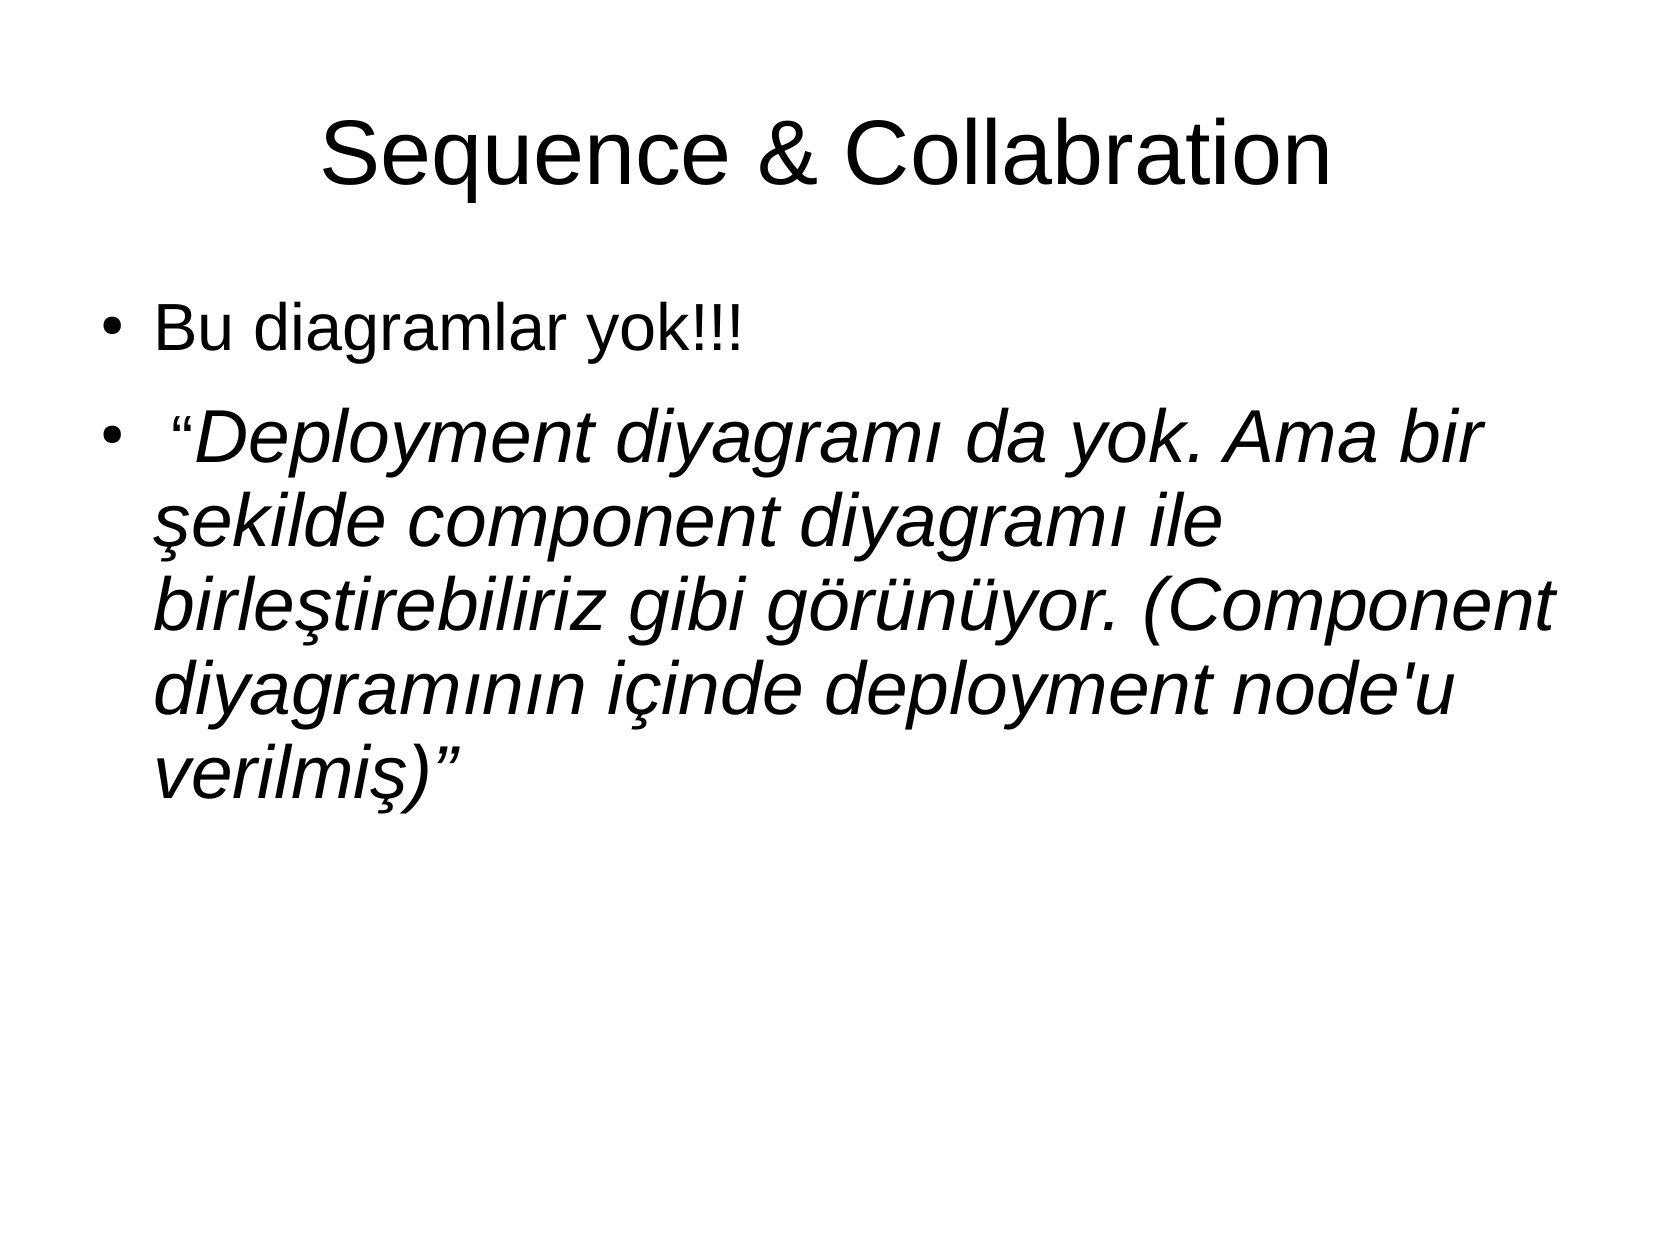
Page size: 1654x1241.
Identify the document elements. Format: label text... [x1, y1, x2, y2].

title Sequence & Collabration [82, 49, 1571, 257]
list Bu diagramlar yok!!! “Deployment diyagramı da yok. Ama bir şekilde component diyagramı ile birleştirebiliriz gibi görünüyor. (Component diyagramının içinde deployment node'u verilmiş)” [82, 290, 1571, 1109]
